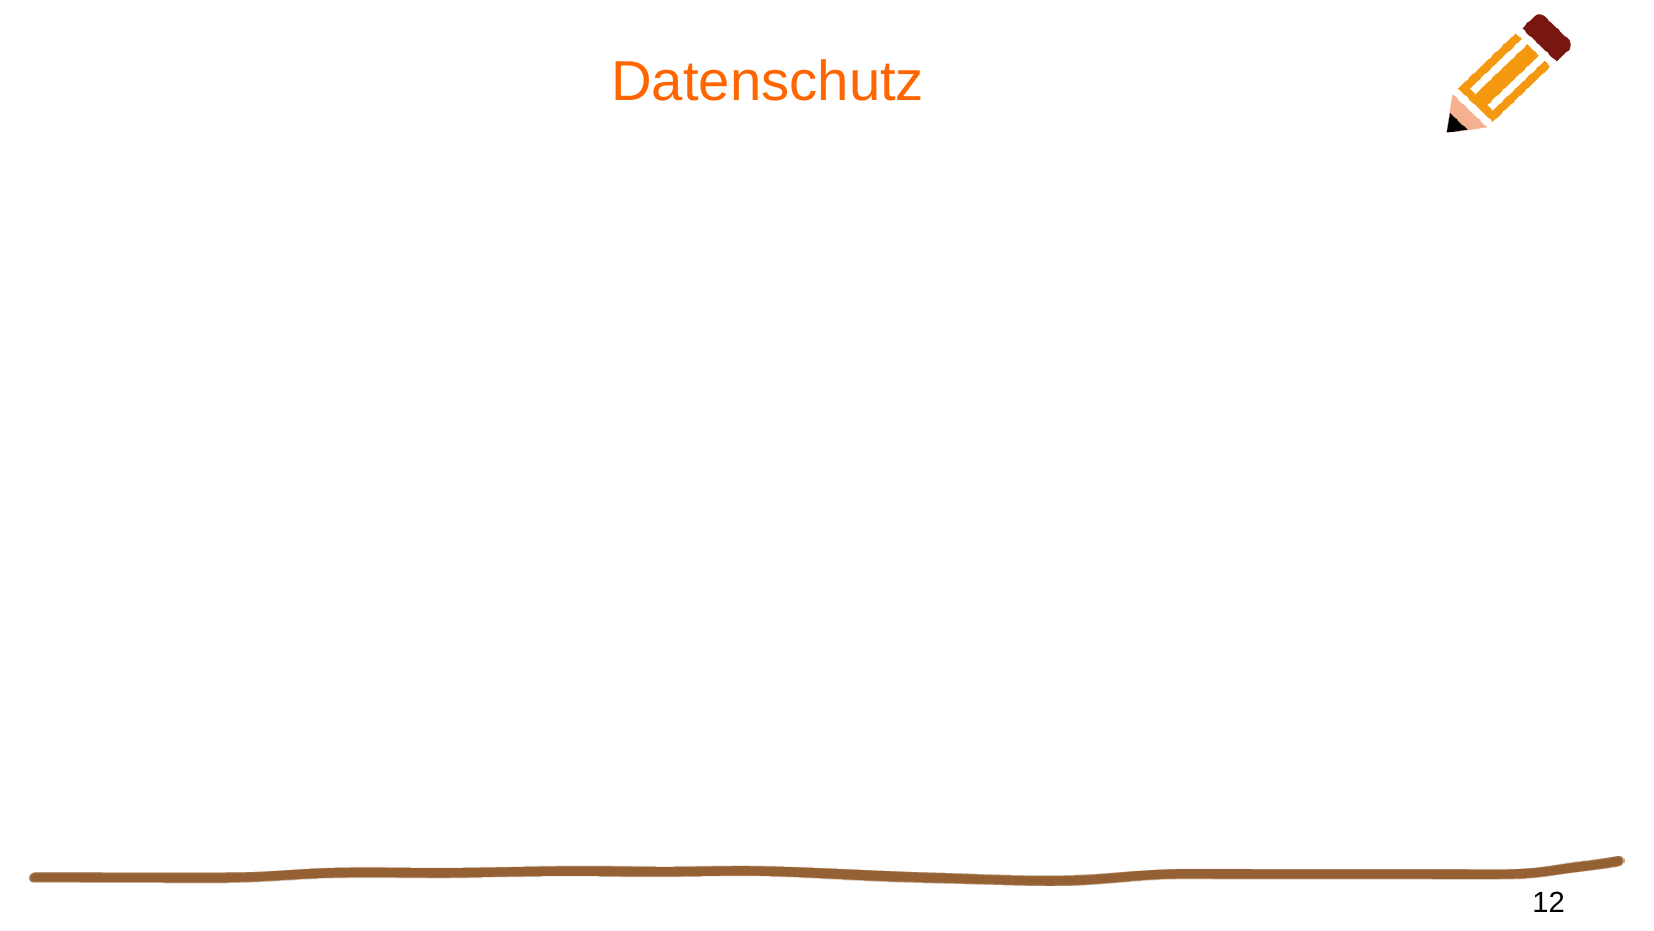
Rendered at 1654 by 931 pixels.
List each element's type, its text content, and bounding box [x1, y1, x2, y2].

picture [1446, 14, 1571, 133]
picture [29, 856, 1625, 886]
title Datenschutz [88, 29, 1447, 133]
